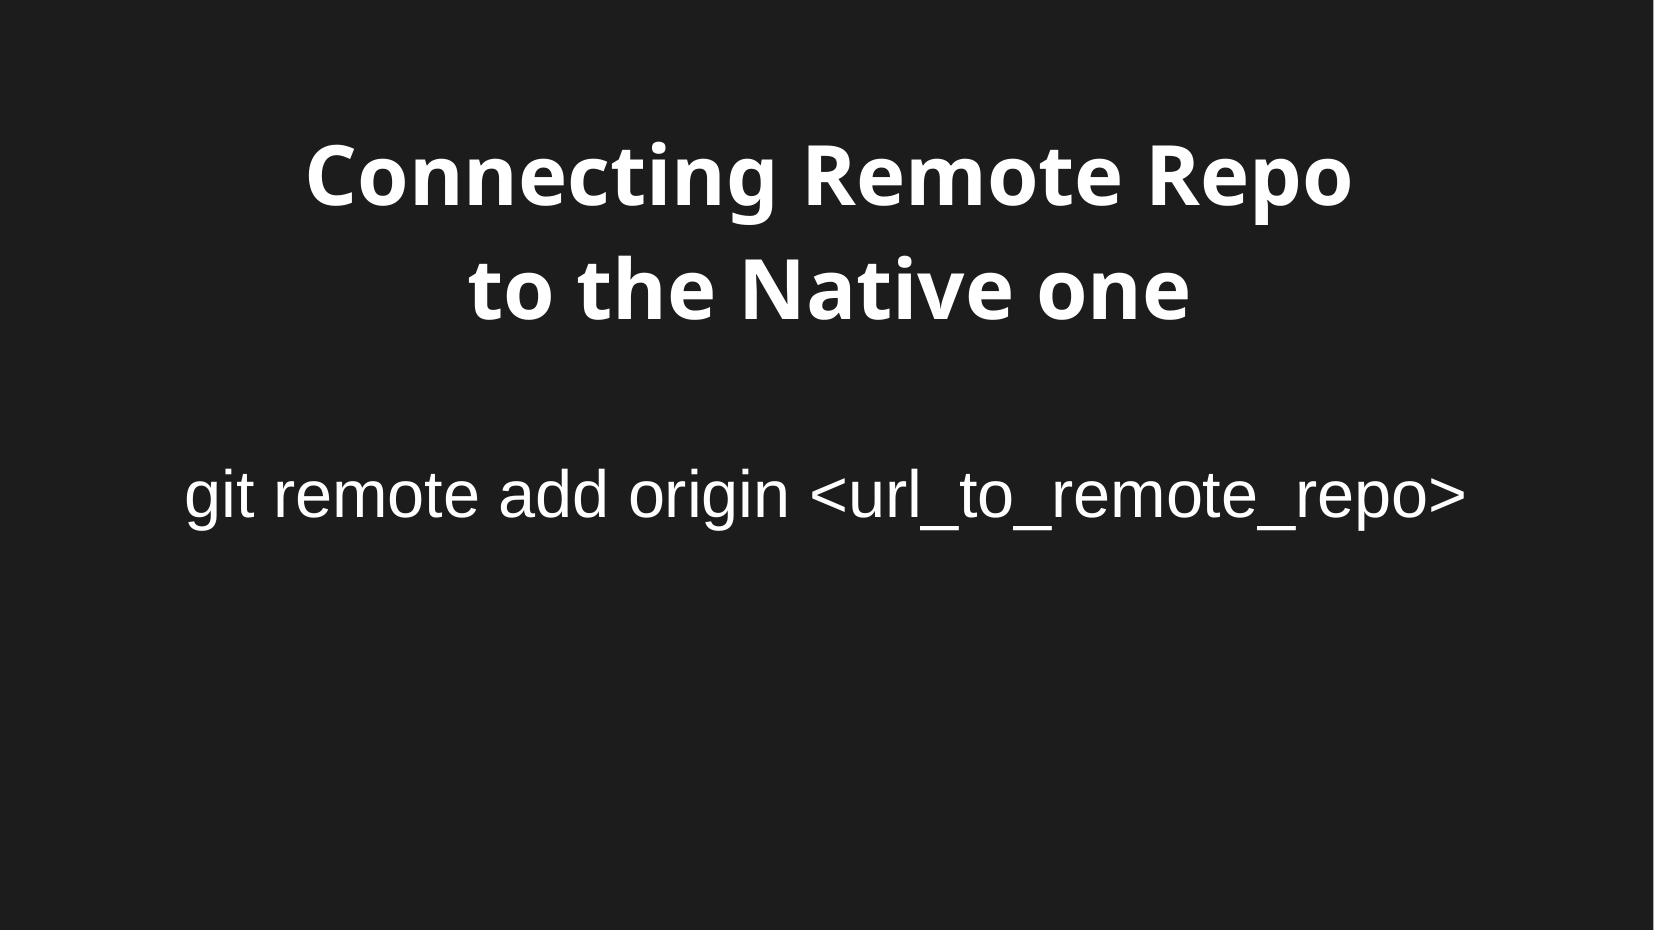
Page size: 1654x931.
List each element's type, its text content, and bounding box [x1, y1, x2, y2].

title Connecting Remote Repo to the Native one [253, 137, 1406, 224]
subtitle git remote add origin <url_to_remote_repo> [82, 224, 1571, 764]
